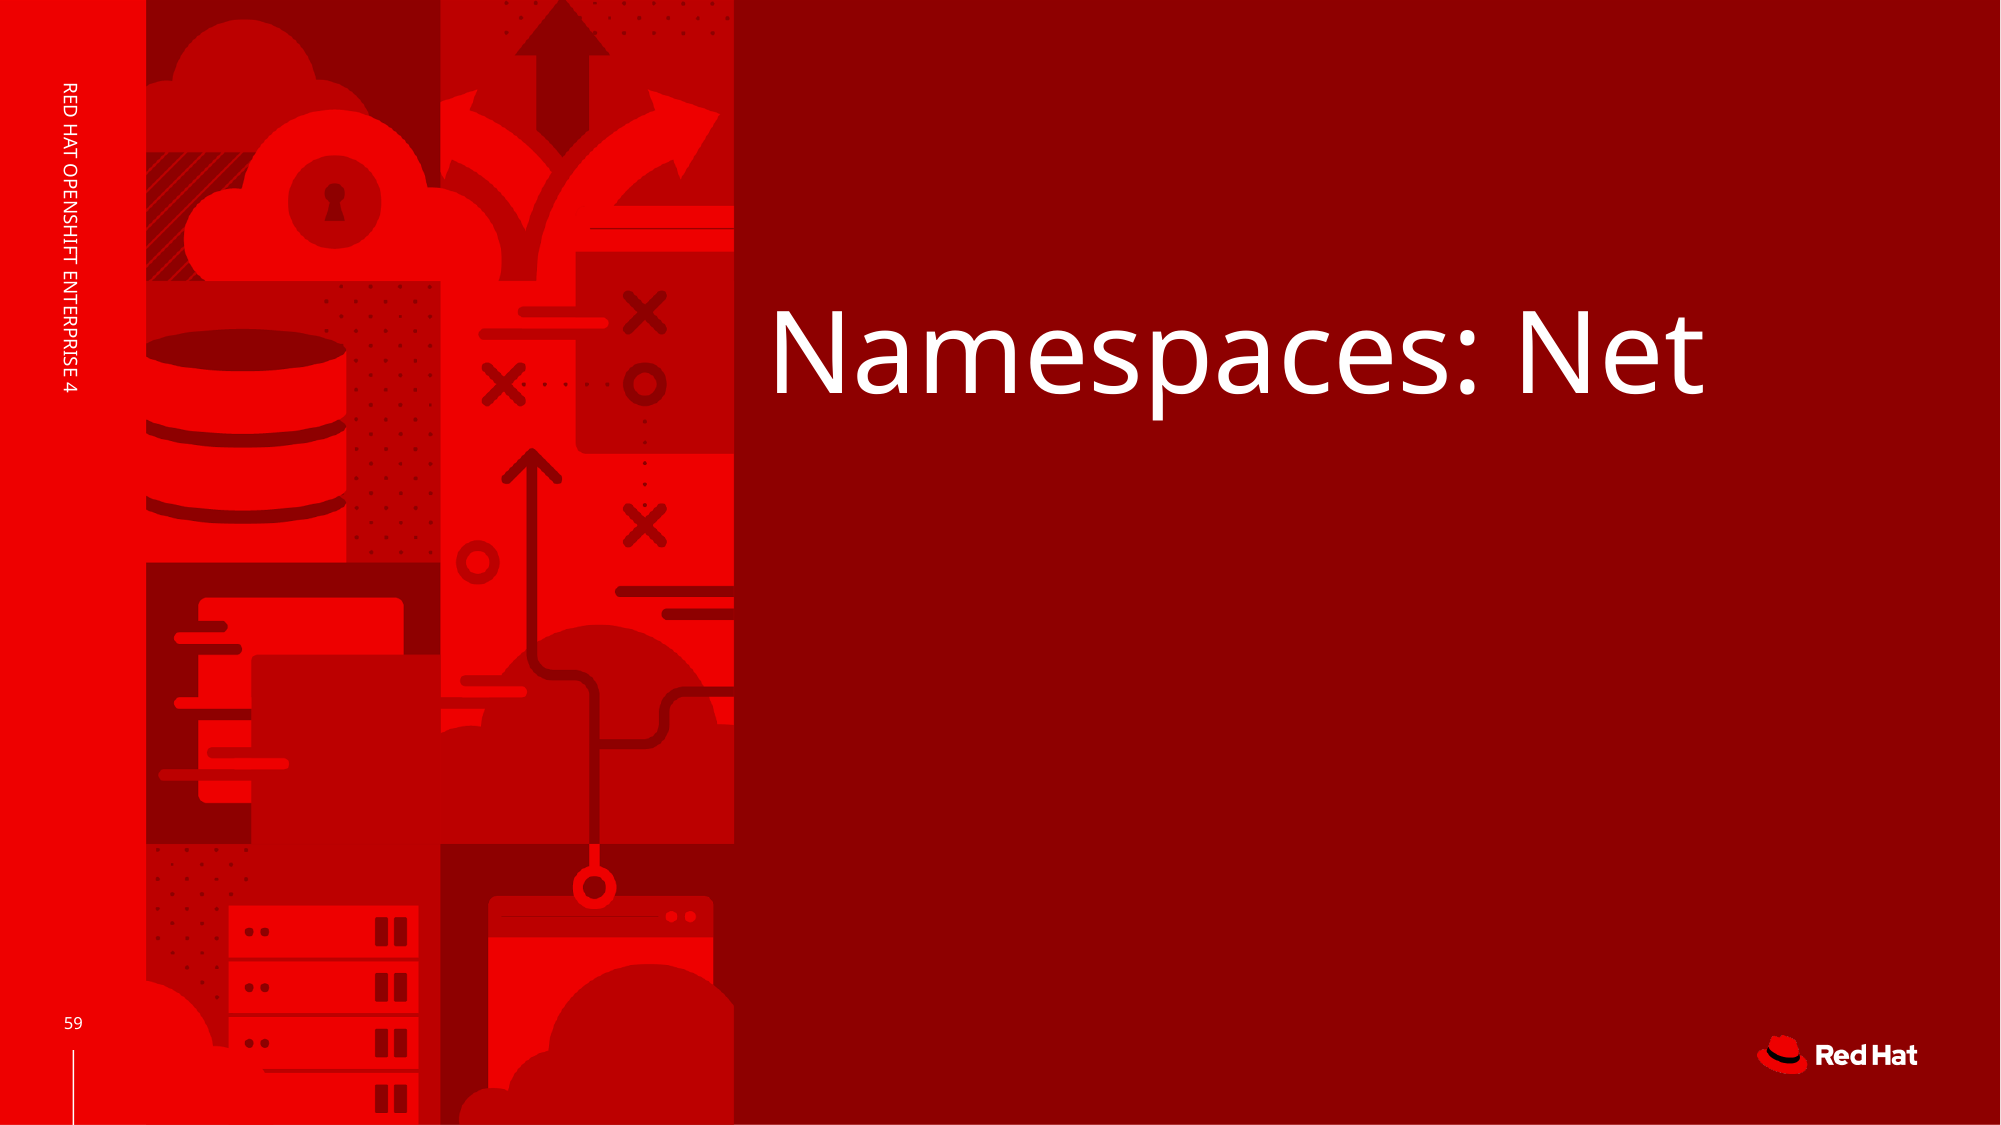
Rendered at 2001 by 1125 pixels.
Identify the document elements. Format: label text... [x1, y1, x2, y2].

subtitle RED HAT OPENSHIFT ENTERPRISE 4 [0, 0, 144, 845]
picture [0, 0, 2001, 1125]
slide_number <number> [13, 1012, 134, 1036]
title Namespaces: Net [766, 267, 1858, 905]
